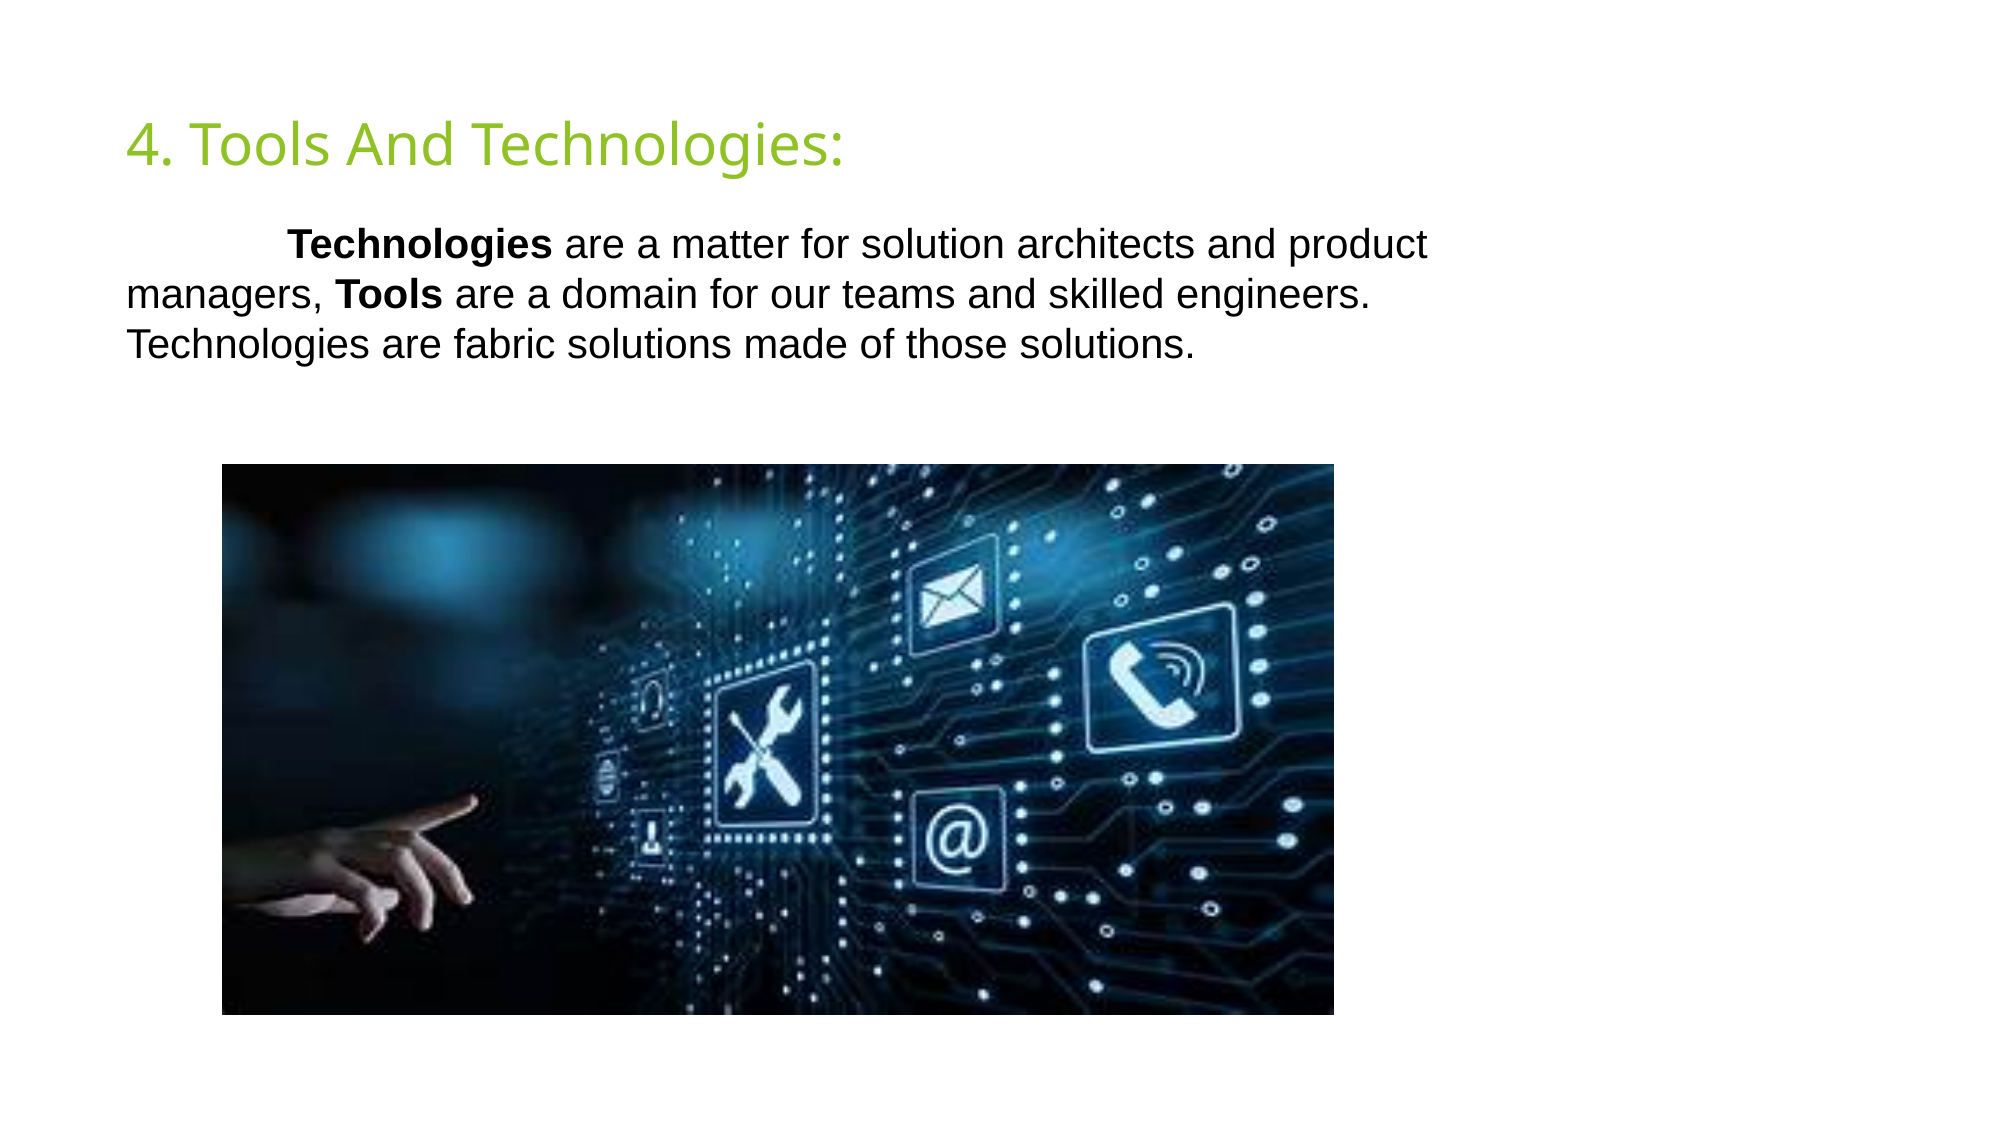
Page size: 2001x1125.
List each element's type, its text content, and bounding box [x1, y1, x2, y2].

list Technologies are a matter for solution architects and product managers, Tools are a domain for our teams and skilled engineers. Technologies are fabric solutions made of those solutions. [111, 209, 1522, 393]
title 4. Tools And Technologies: [111, 99, 1522, 209]
picture [222, 464, 1334, 1015]
